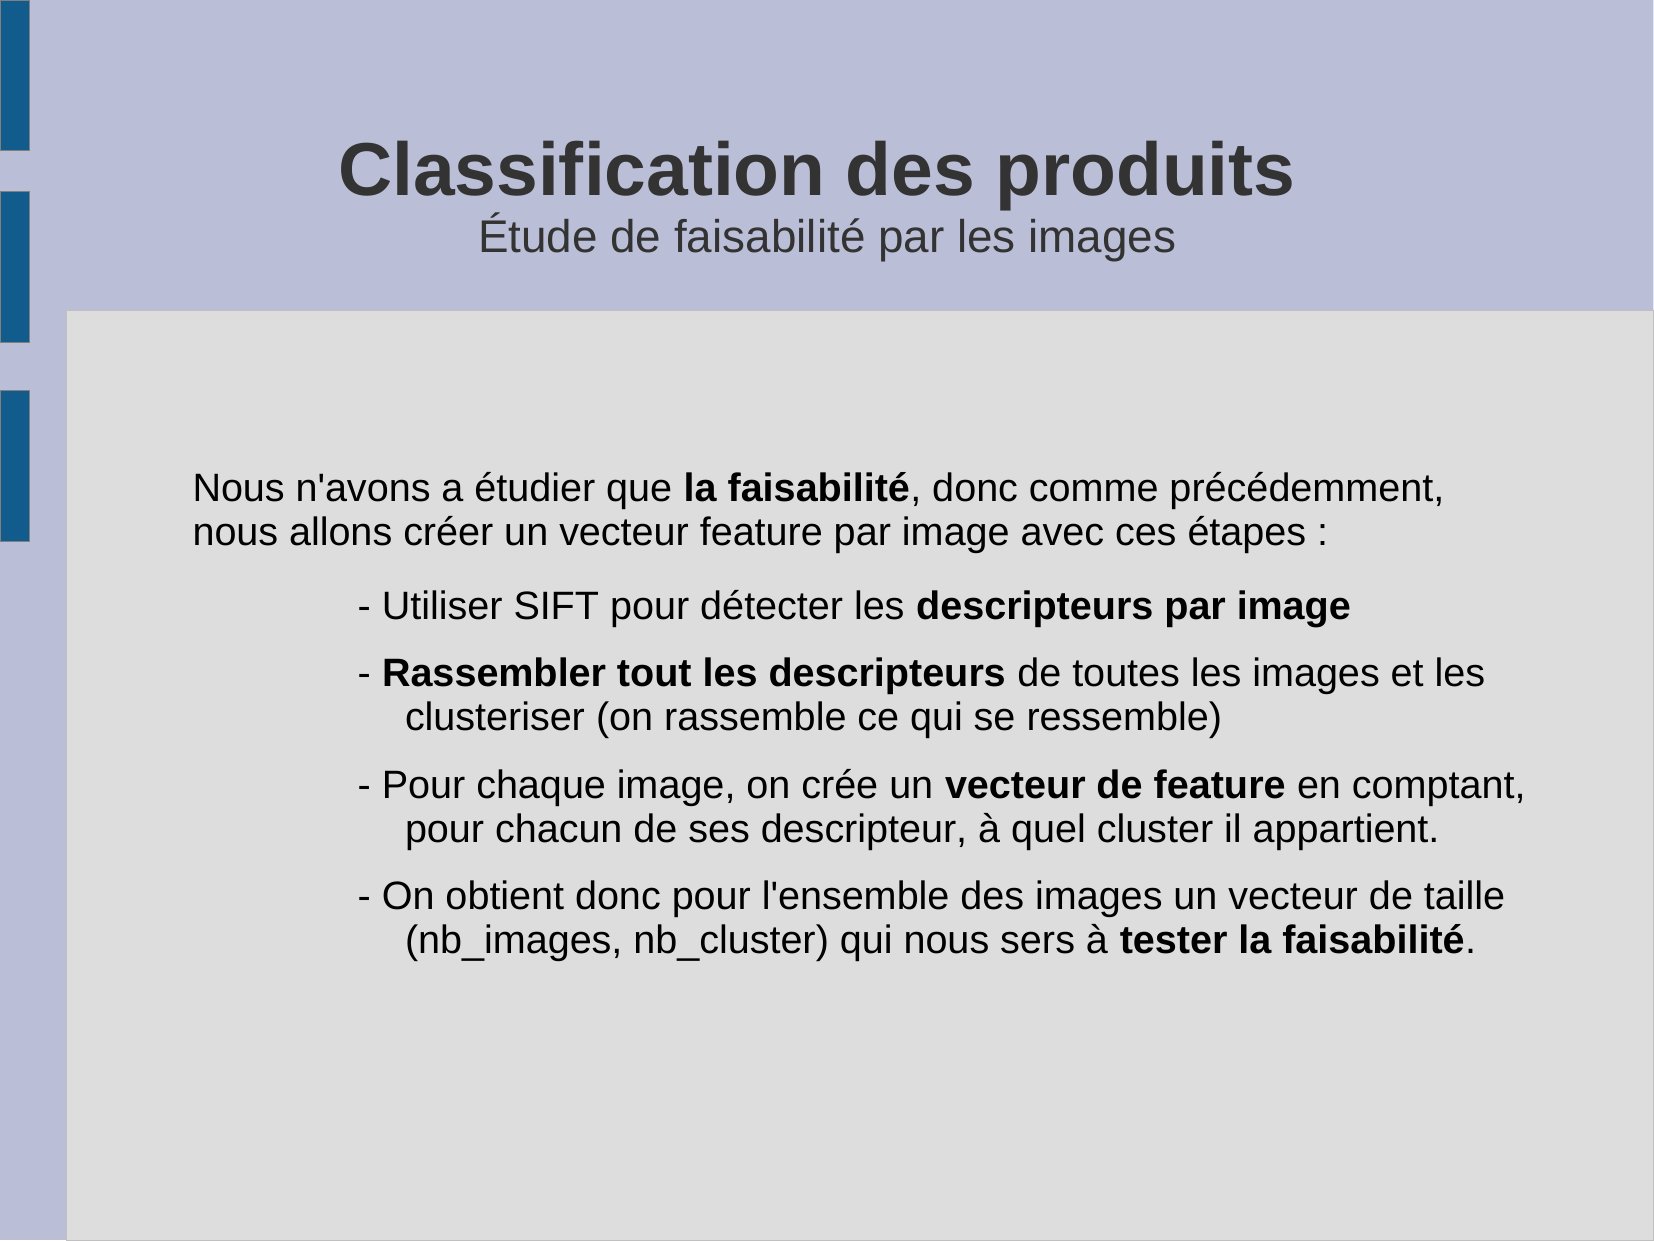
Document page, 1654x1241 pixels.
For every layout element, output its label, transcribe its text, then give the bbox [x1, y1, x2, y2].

list Nous n'avons a étudier que la faisabilité, donc comme précédemment, nous allons créer un vecteur feature par image avec ces étapes : - Utiliser SIFT pour détecter les descripteurs par image - Rassembler tout les descripteurs de toutes les images et les clusteriser (on rassemble ce qui se ressemble) - Pour chaque image, on crée un vecteur de feature en comptant, pour chacun de ses descripteur, à quel cluster il appartient. - On obtient donc pour l'ensemble des images un vecteur de taille (nb_images, nb_cluster) qui nous sers à tester la faisabilité. [121, 318, 1534, 1126]
title Classification des produits Étude de faisabilité par les images [121, 91, 1534, 299]
